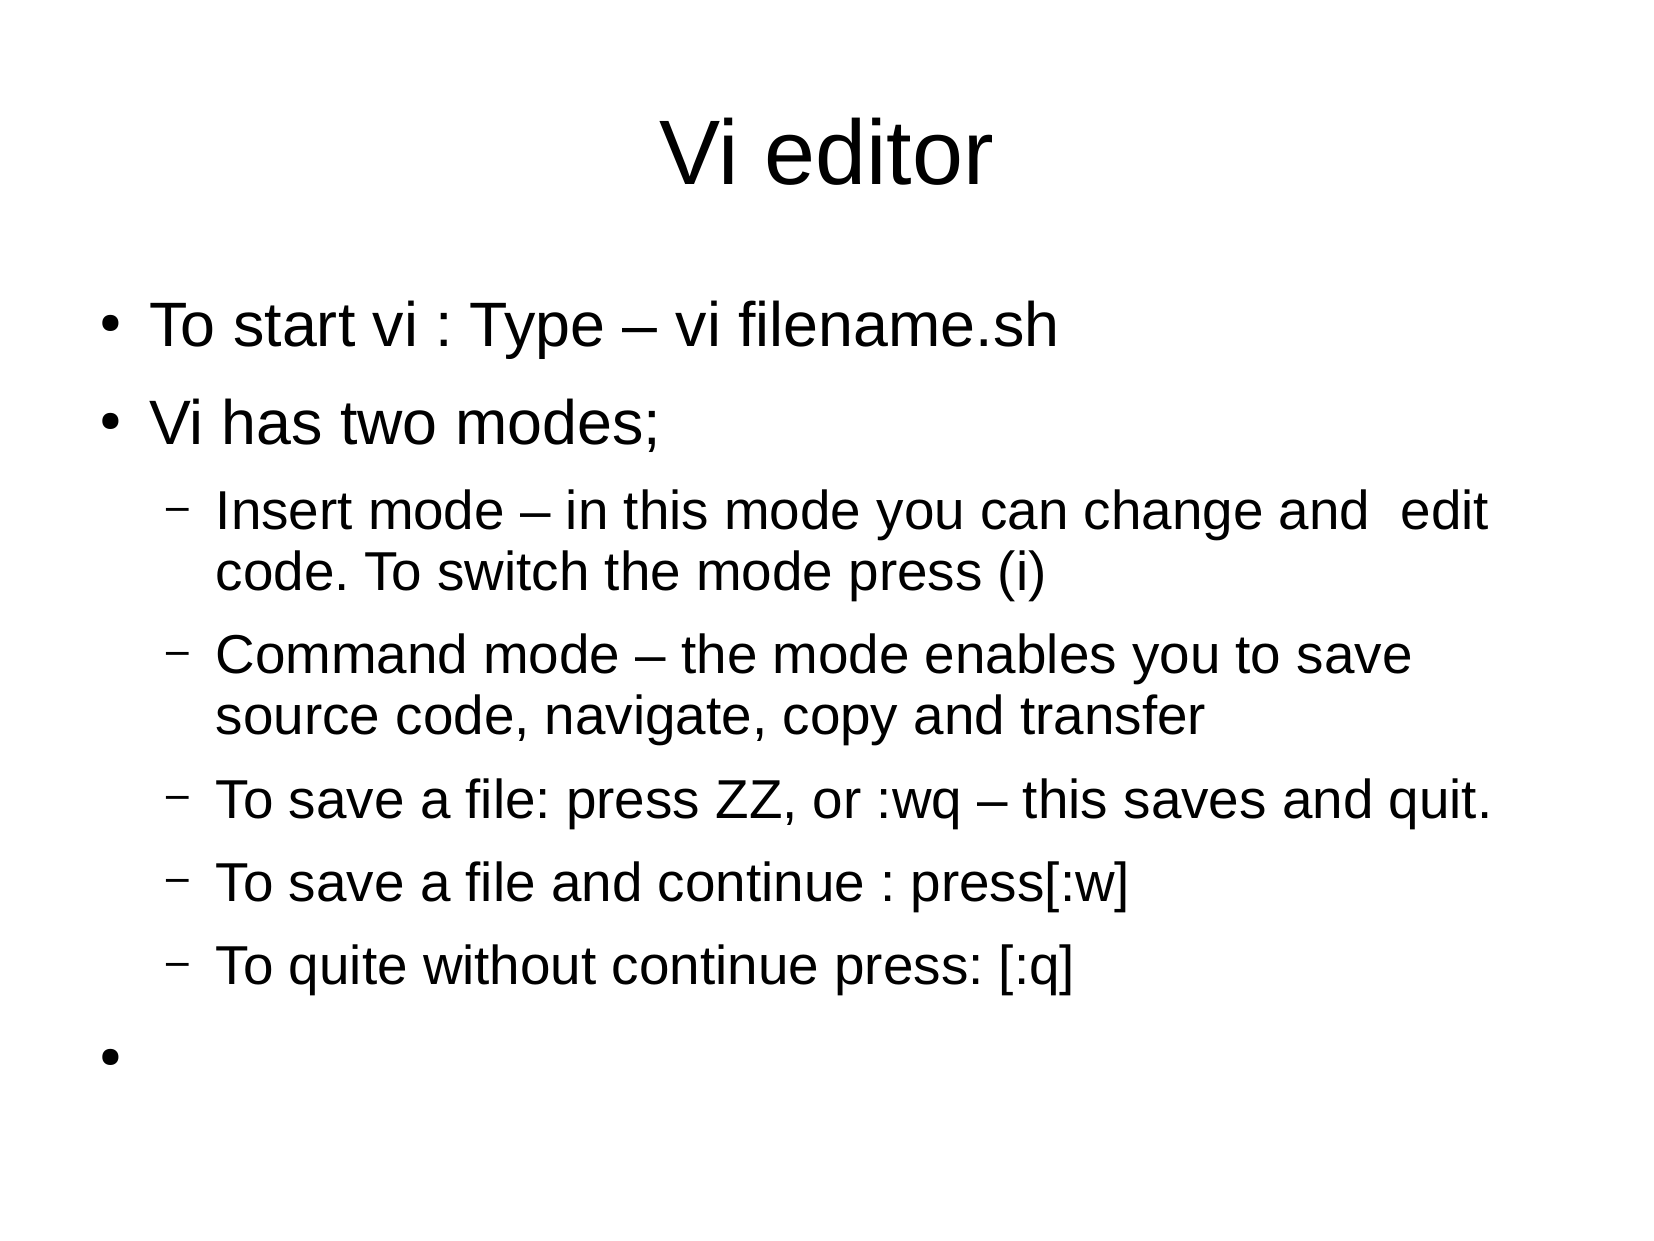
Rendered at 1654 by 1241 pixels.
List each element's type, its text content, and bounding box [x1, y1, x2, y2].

title Vi editor [82, 49, 1571, 257]
list To start vi : Type – vi filename.sh Vi has two modes; Insert mode – in this mode you can change and edit code. To switch the mode press (i) Command mode – the mode enables you to save source code, navigate, copy and transfer To save a file: press ZZ, or :wq – this saves and quit. To save a file and continue : press[:w] To quite without continue press: [:q] [82, 290, 1571, 1010]
